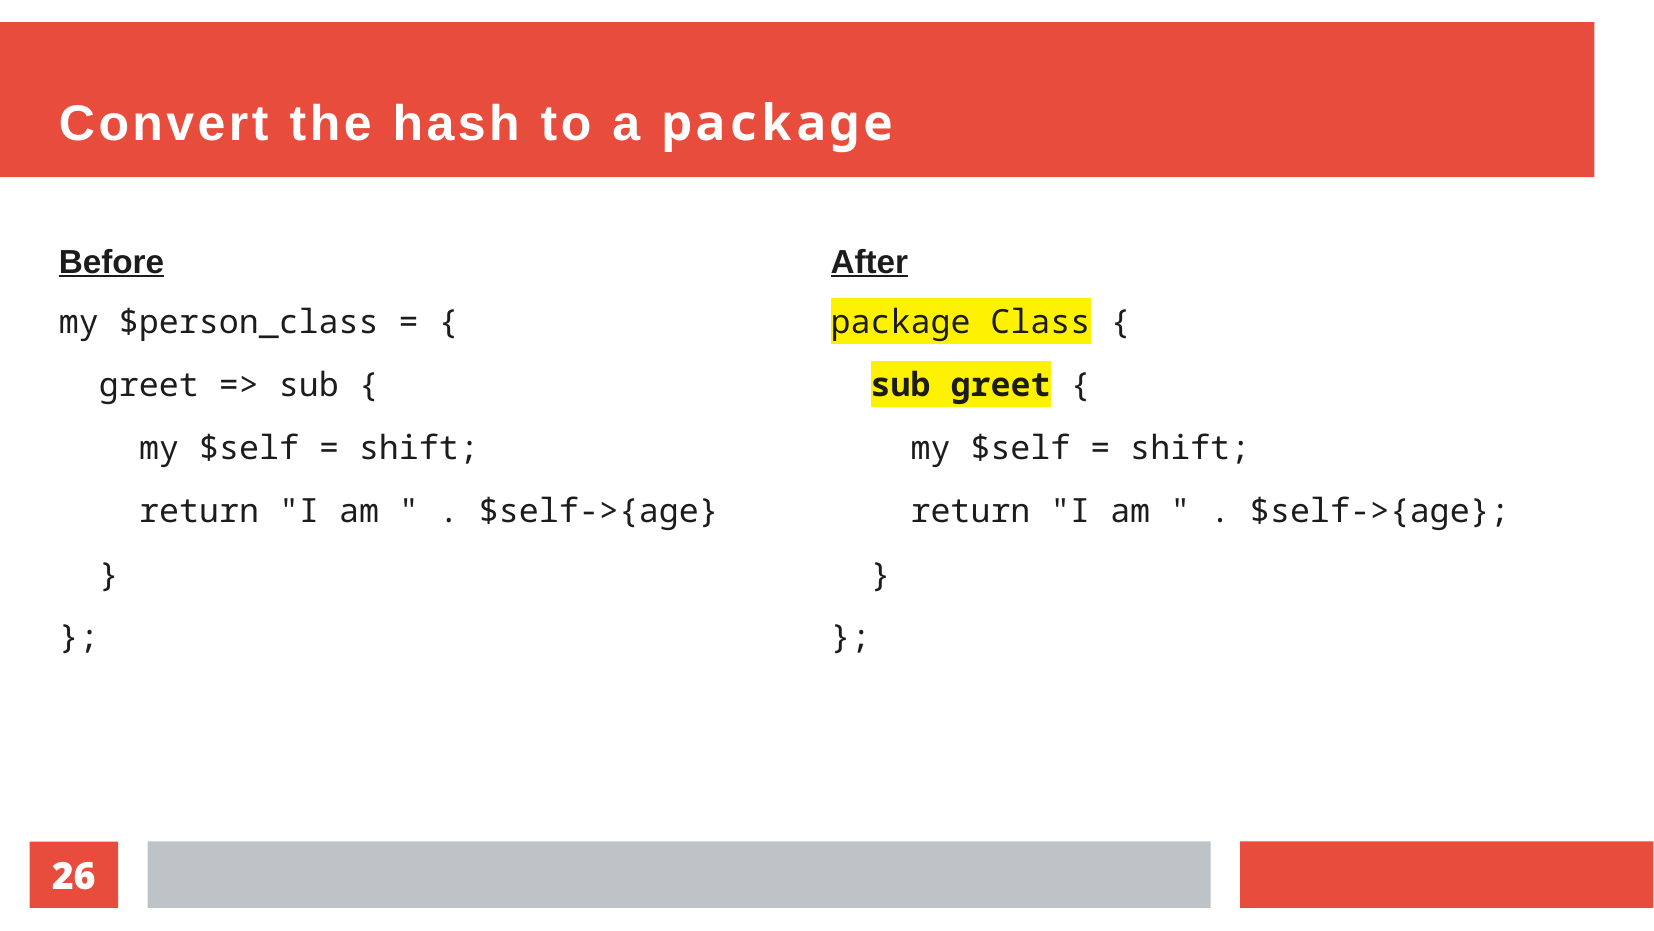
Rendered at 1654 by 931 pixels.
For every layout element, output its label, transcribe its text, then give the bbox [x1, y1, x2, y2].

title Convert the hash to a package [59, 44, 1595, 156]
list After package Class { sub greet { my $self = shift; return "I am " . $self->{age}; } }; [830, 243, 1566, 820]
list Before my $person_class = { greet => sub { my $self = shift; return "I am " . $self->{age} } }; [59, 243, 794, 820]
